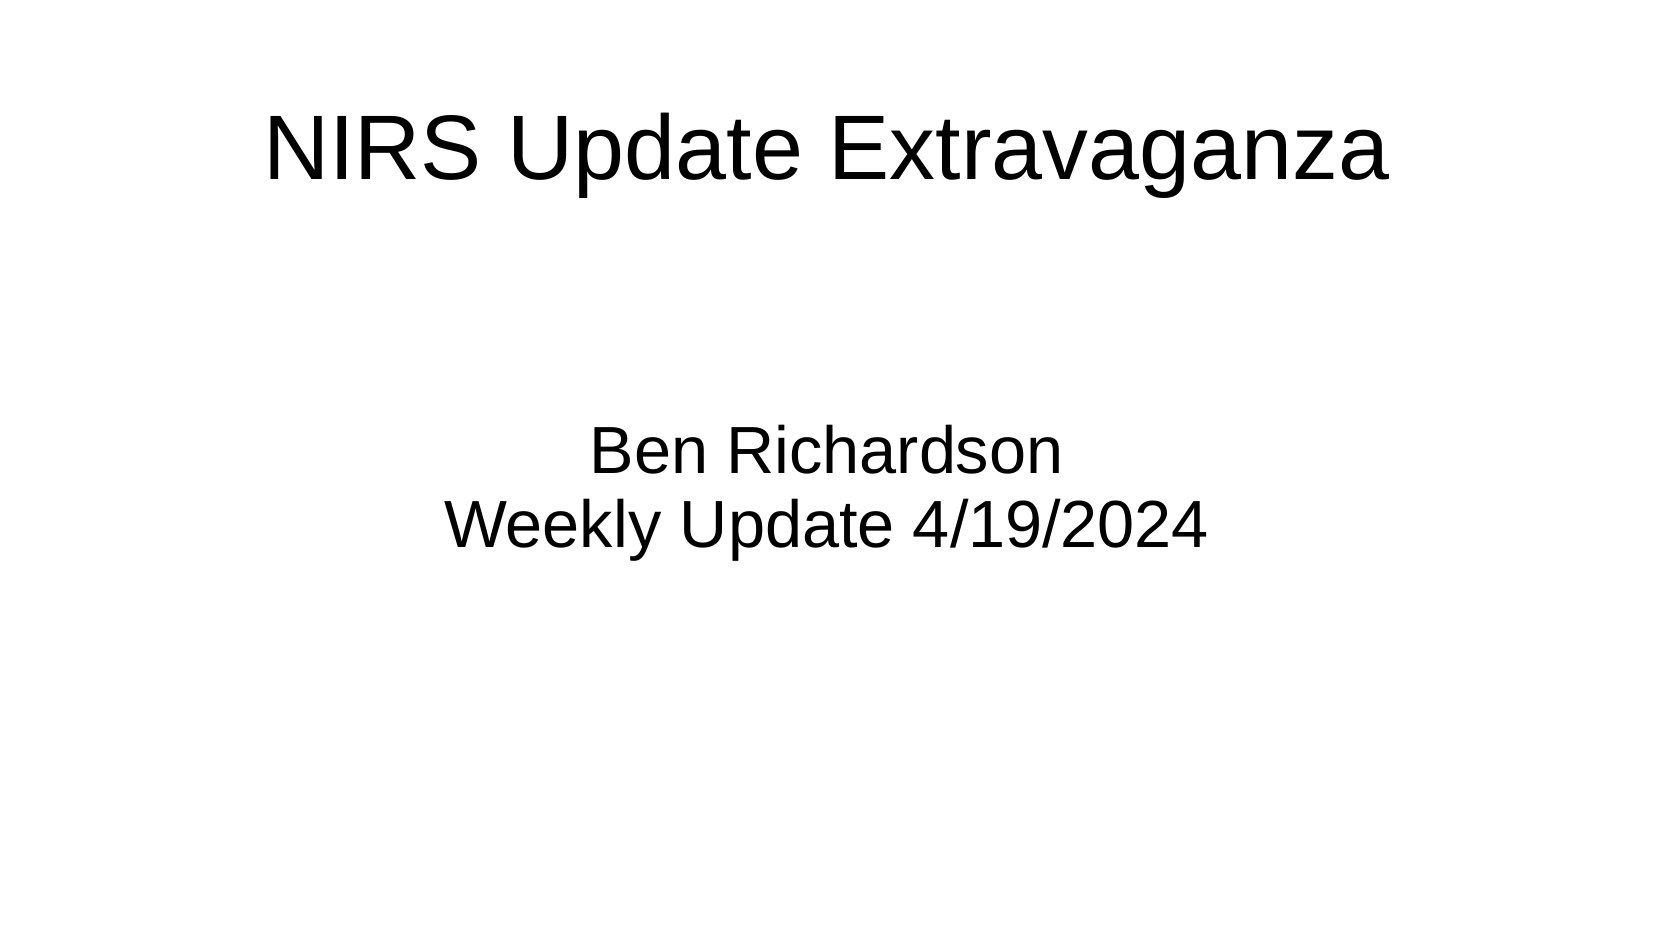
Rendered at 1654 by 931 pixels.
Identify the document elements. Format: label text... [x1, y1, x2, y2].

subtitle Ben Richardson Weekly Update 4/19/2024 [82, 217, 1571, 758]
title NIRS Update Extravaganza [82, 69, 1571, 217]
